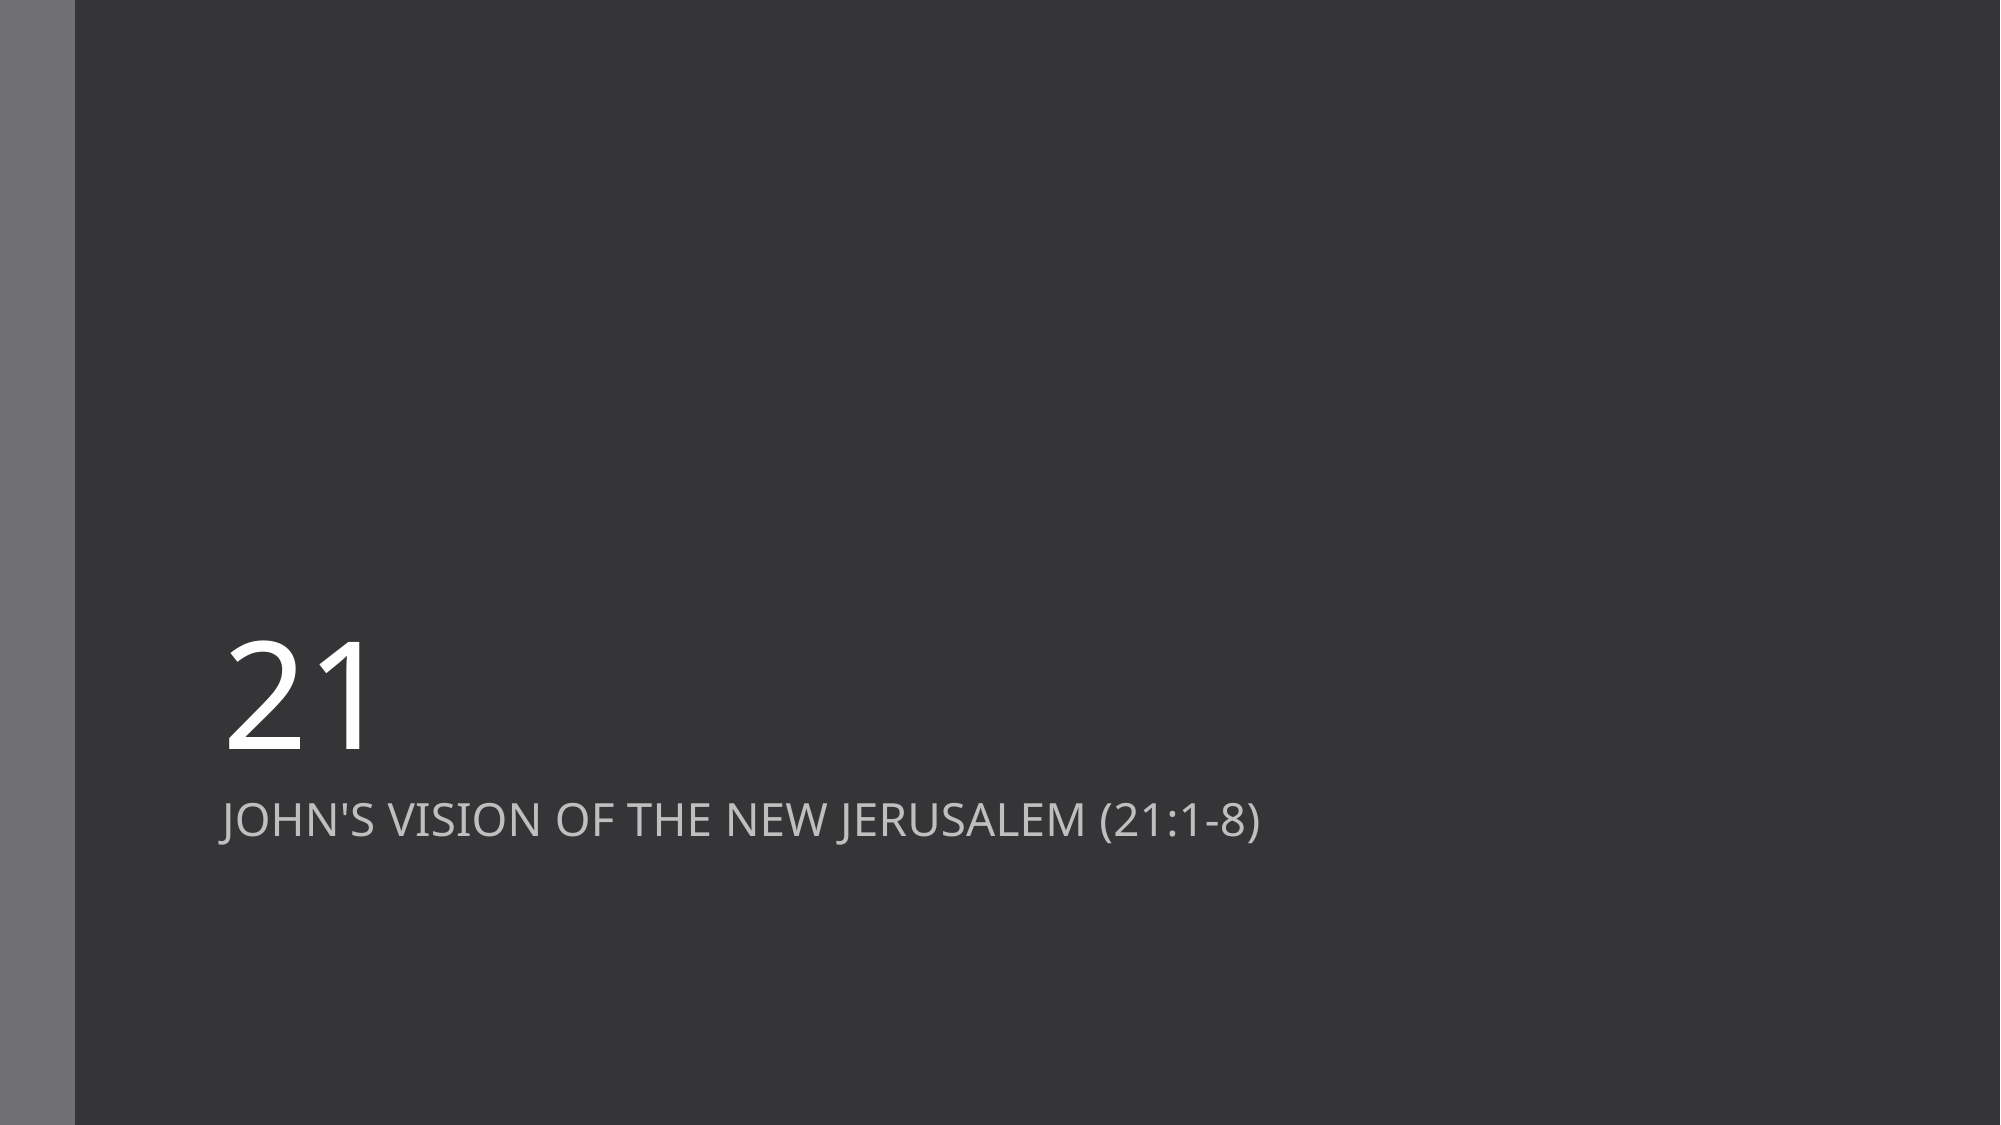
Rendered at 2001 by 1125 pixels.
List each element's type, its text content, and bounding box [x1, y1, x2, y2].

subtitle JOHN'S VISION OF THE NEW JERUSALEM (21:1-8) [206, 787, 1752, 1066]
title 21 [206, 124, 1752, 787]
